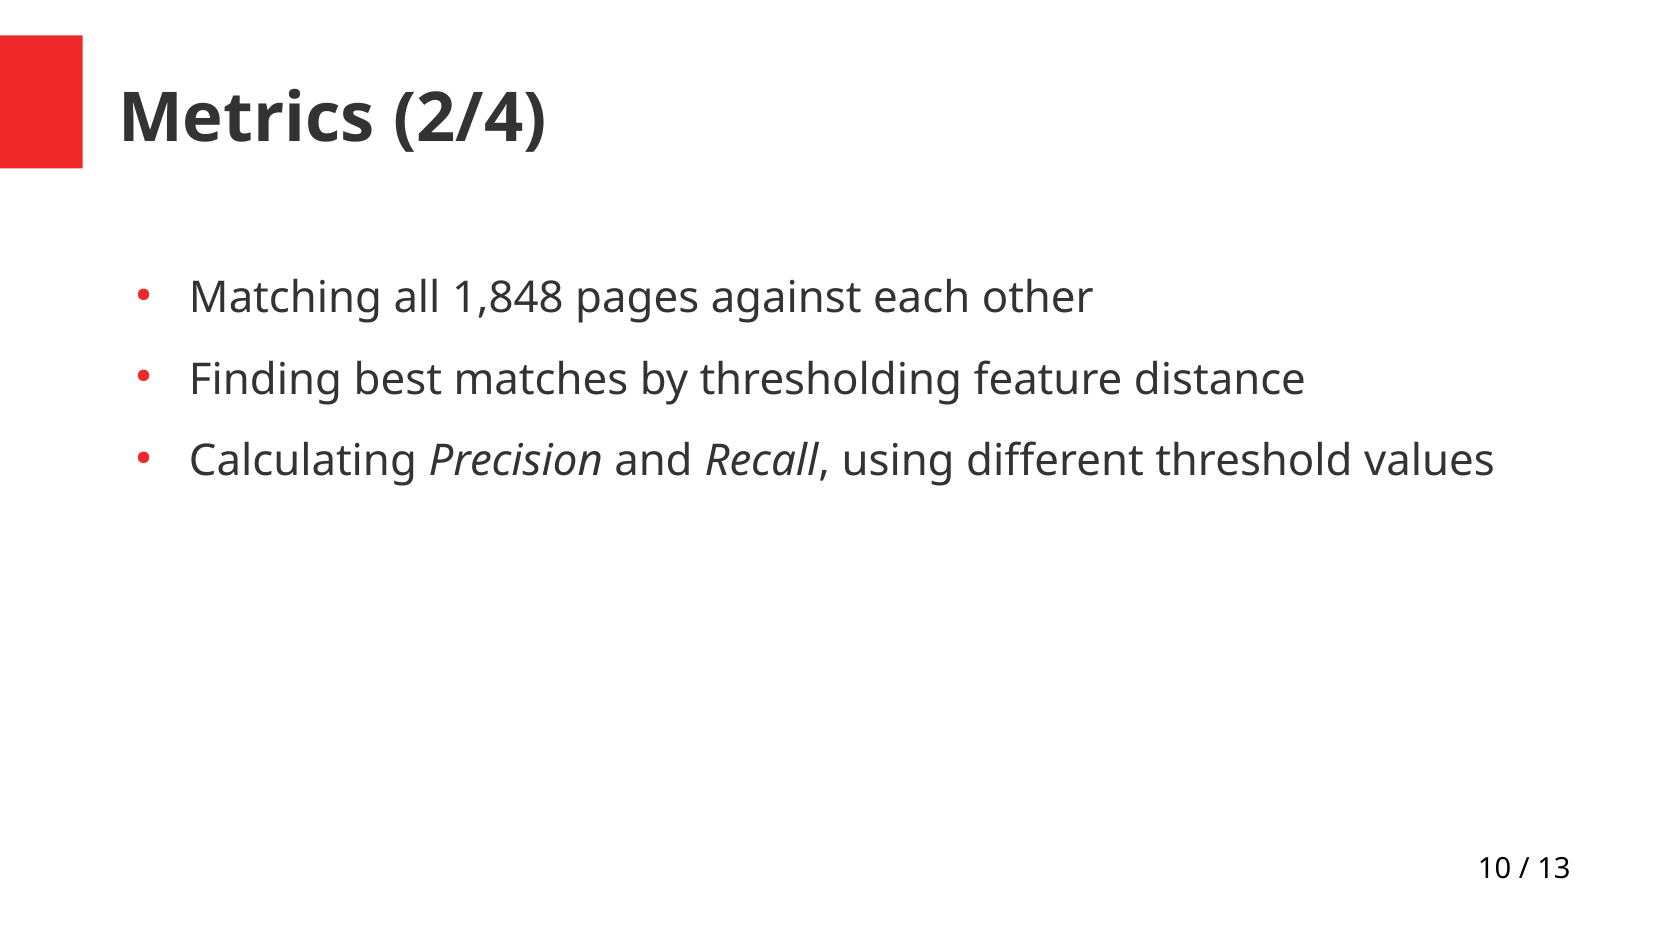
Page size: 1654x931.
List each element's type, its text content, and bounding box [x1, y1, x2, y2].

list Matching all ‭1,848‬ pages against each other Finding best matches by thresholding feature distance Calculating Precision and Recall, using different threshold values [118, 265, 1536, 806]
title Metrics (2/4) [118, 37, 1571, 193]
